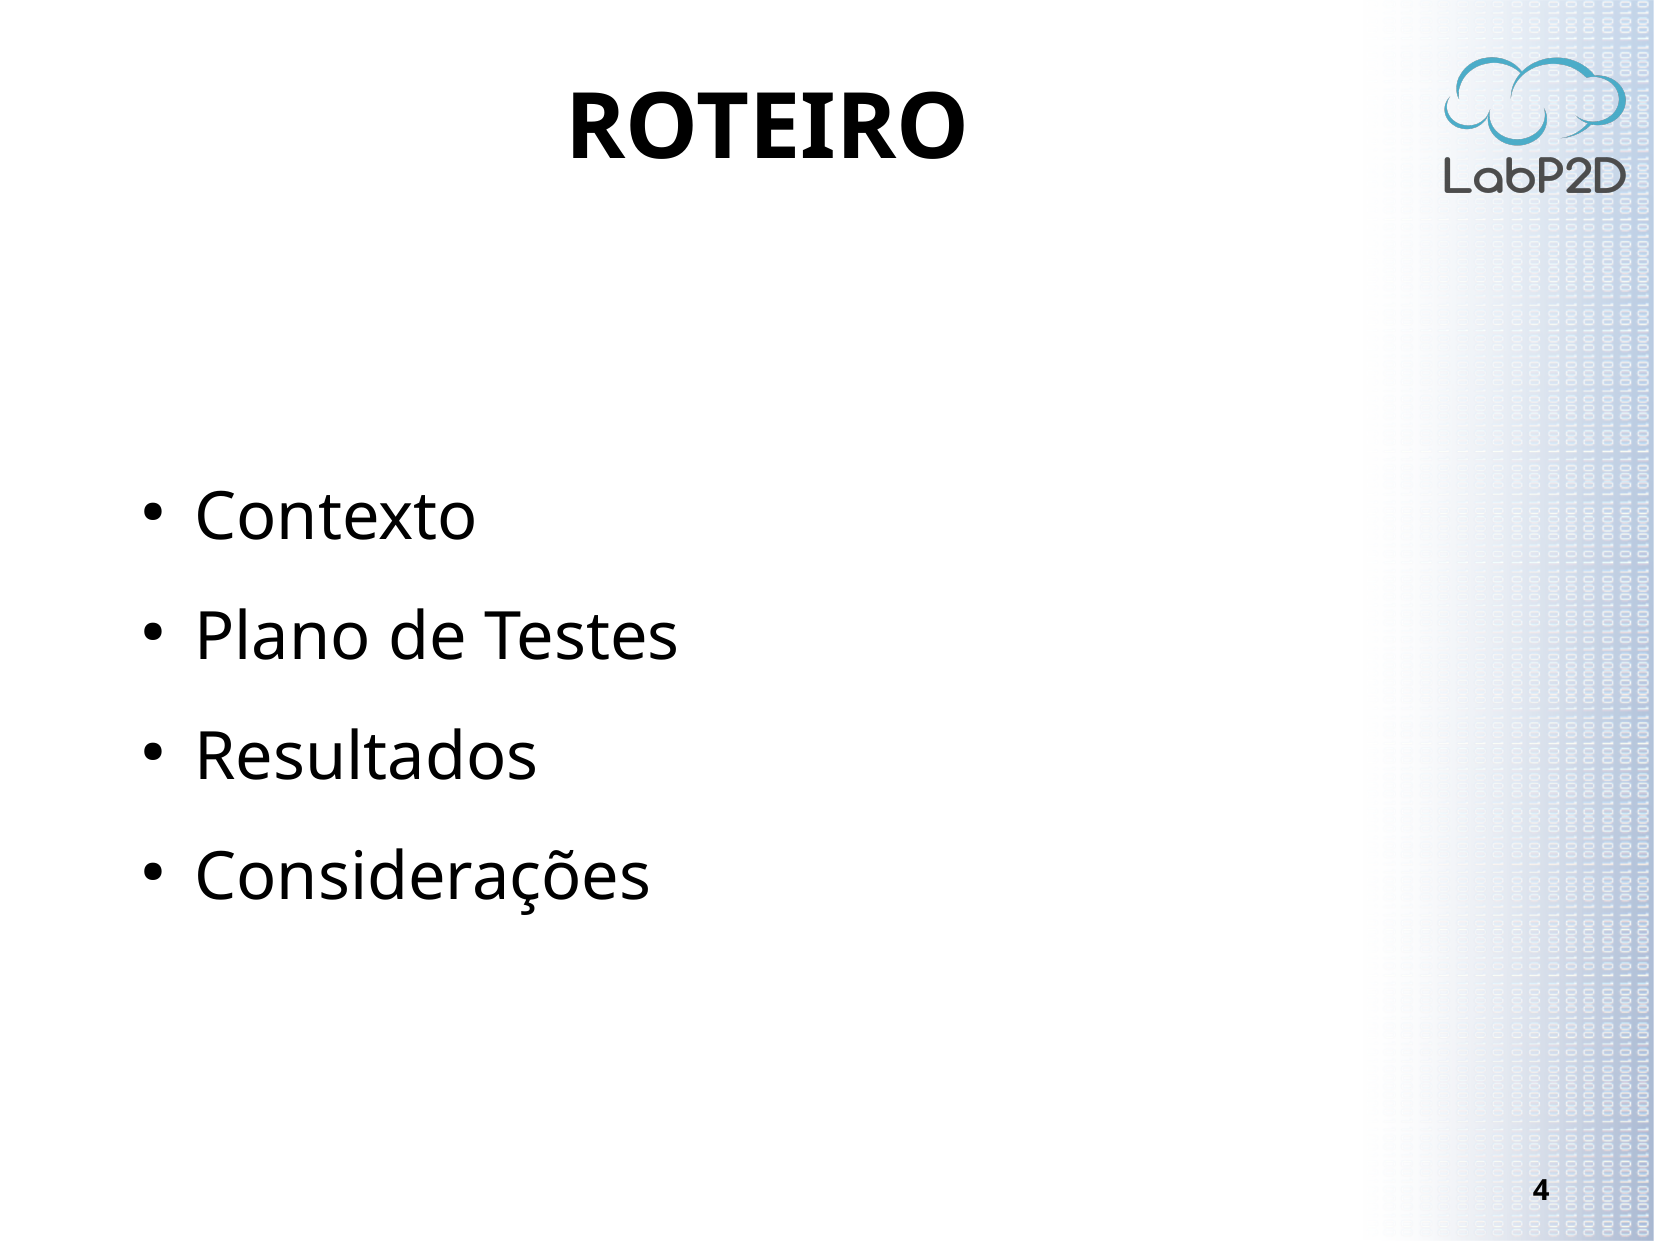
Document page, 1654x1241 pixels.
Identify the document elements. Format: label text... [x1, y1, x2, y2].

title ROTEIRO [82, 19, 1453, 227]
list Contexto Plano de Testes Resultados Considerações [123, 271, 1406, 1116]
picture [1360, 1, 1654, 1240]
